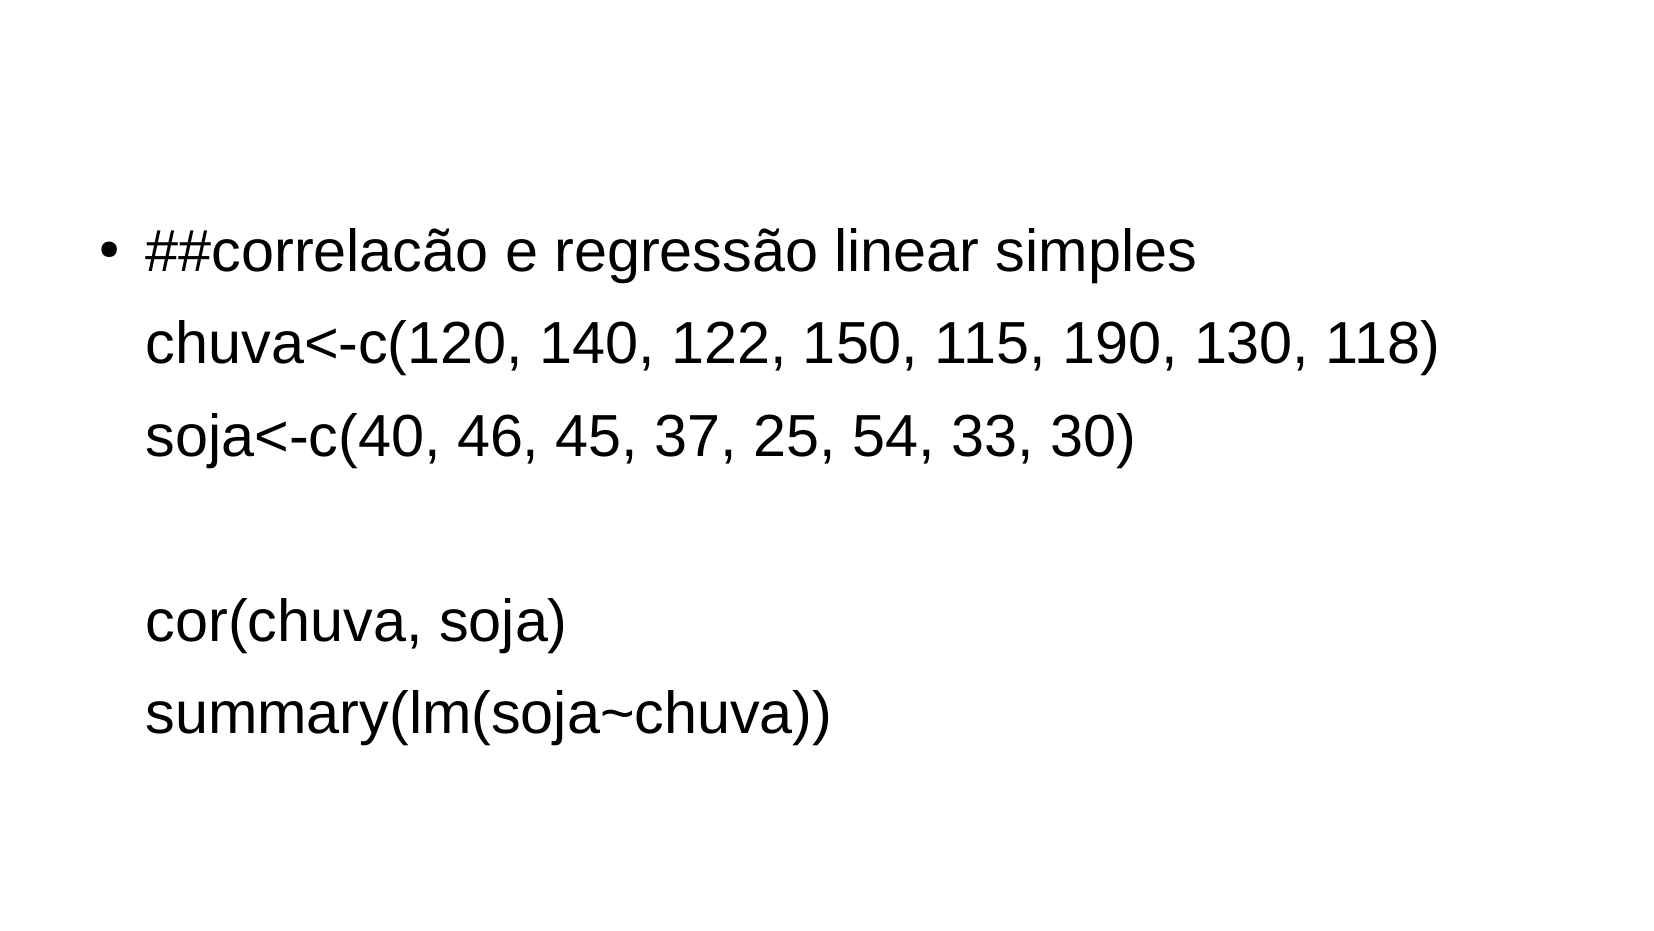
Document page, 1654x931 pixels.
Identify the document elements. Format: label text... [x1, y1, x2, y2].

list ##correlacão e regressão linear simples chuva<-c(120, 140, 122, 150, 115, 190, 130, 118) soja<-c(40, 46, 45, 37, 25, 54, 33, 30) cor(chuva, soja) summary(lm(soja~chuva)) [82, 217, 1571, 758]
